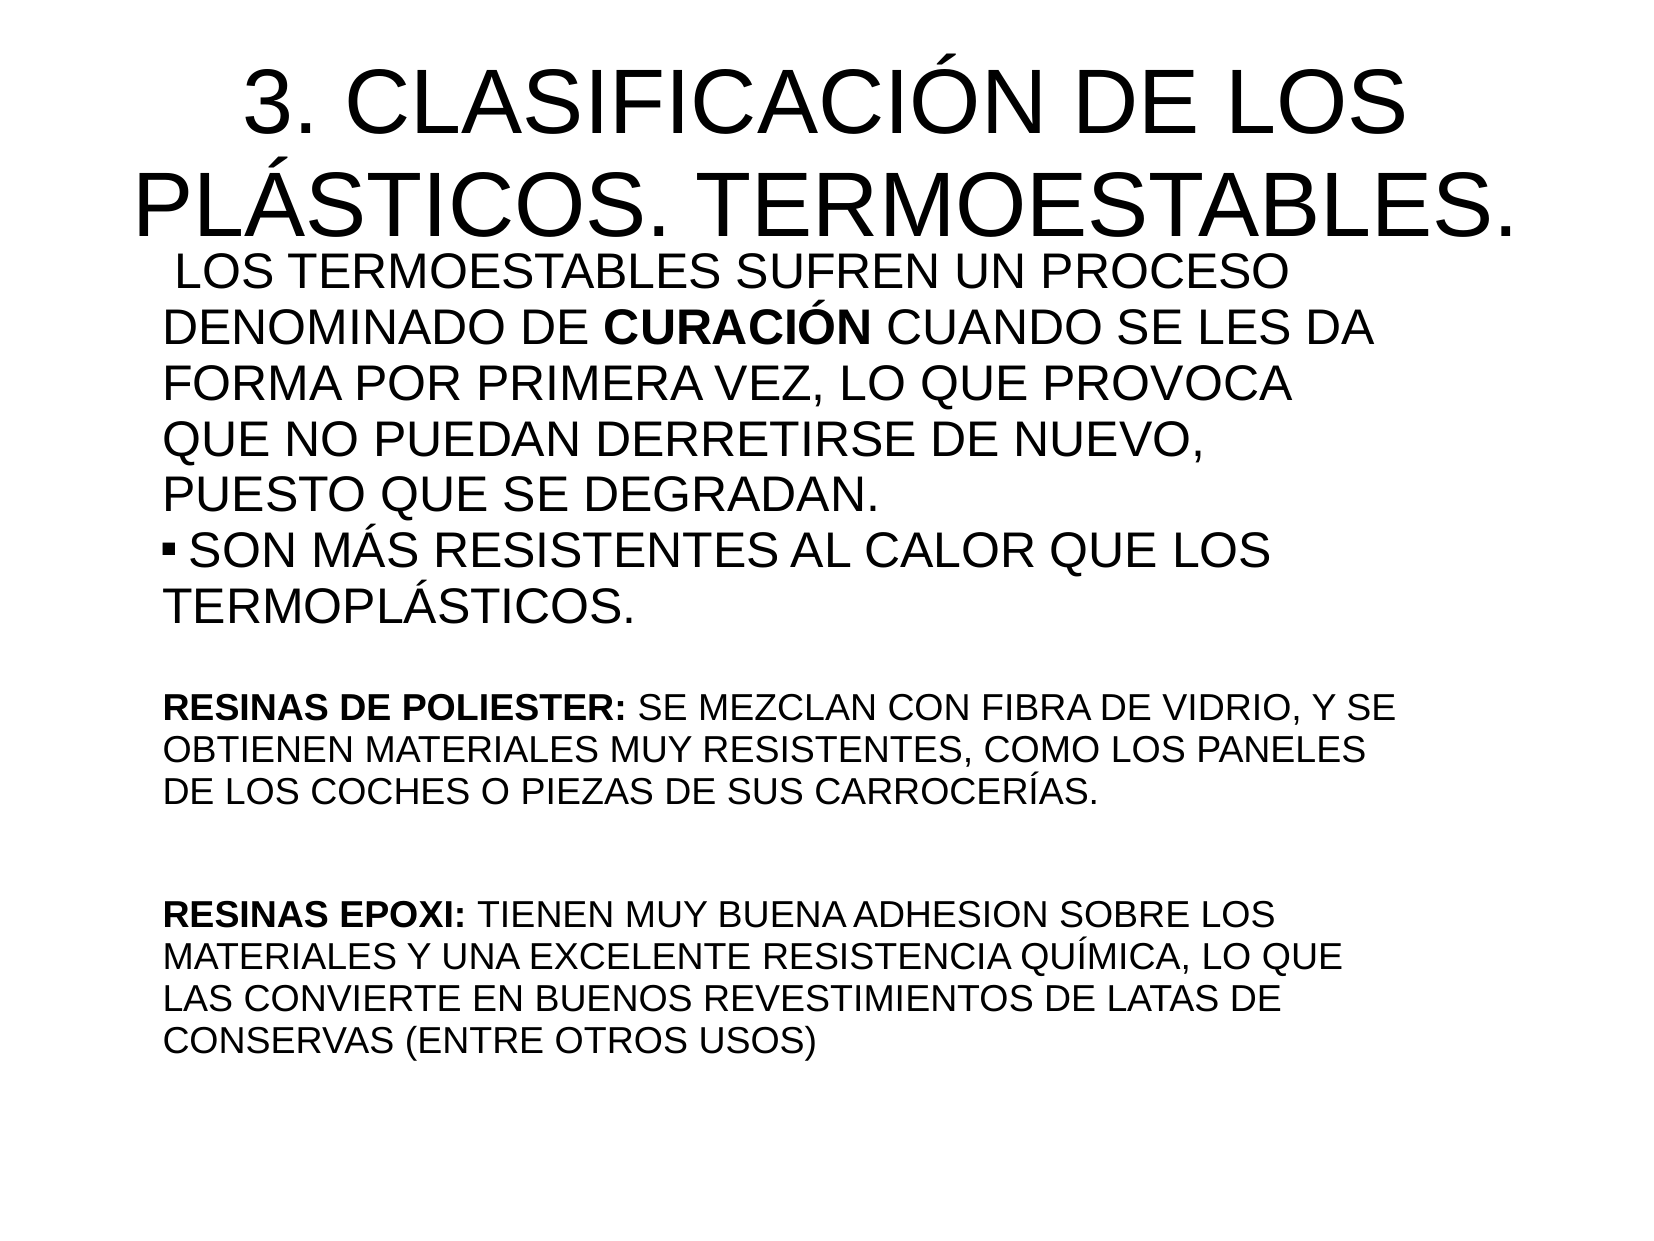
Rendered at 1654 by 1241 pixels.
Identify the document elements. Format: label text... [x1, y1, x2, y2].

title 3. CLASIFICACIÓN DE LOS PLÁSTICOS. TERMOESTABLES. [82, 49, 1571, 257]
text_box RESINAS DE POLIESTER: SE MEZCLAN CON FIBRA DE VIDRIO, Y SE OBTIENEN MATERIALES MUY RESISTENTES, COMO LOS PANELES DE LOS COCHES O PIEZAS DE SUS CARROCERÍAS. [147, 679, 1418, 820]
text_box RESINAS EPOXI: TIENEN MUY BUENA ADHESION SOBRE LOS MATERIALES Y UNA EXCELENTE RESISTENCIA QUÍMICA, LO QUE LAS CONVIERTE EN BUENOS REVESTIMIENTOS DE LATAS DE CONSERVAS (ENTRE OTROS USOS) [147, 885, 1418, 1069]
text_box LOS TERMOESTABLES SUFREN UN PROCESO DENOMINADO DE CURACIÓN CUANDO SE LES DA FORMA POR PRIMERA VEZ, LO QUE PROVOCA QUE NO PUEDAN DERRETIRSE DE NUEVO, PUESTO QUE SE DEGRADAN. SON MÁS RESISTENTES AL CALOR QUE LOS TERMOPLÁSTICOS. [147, 236, 1388, 642]
